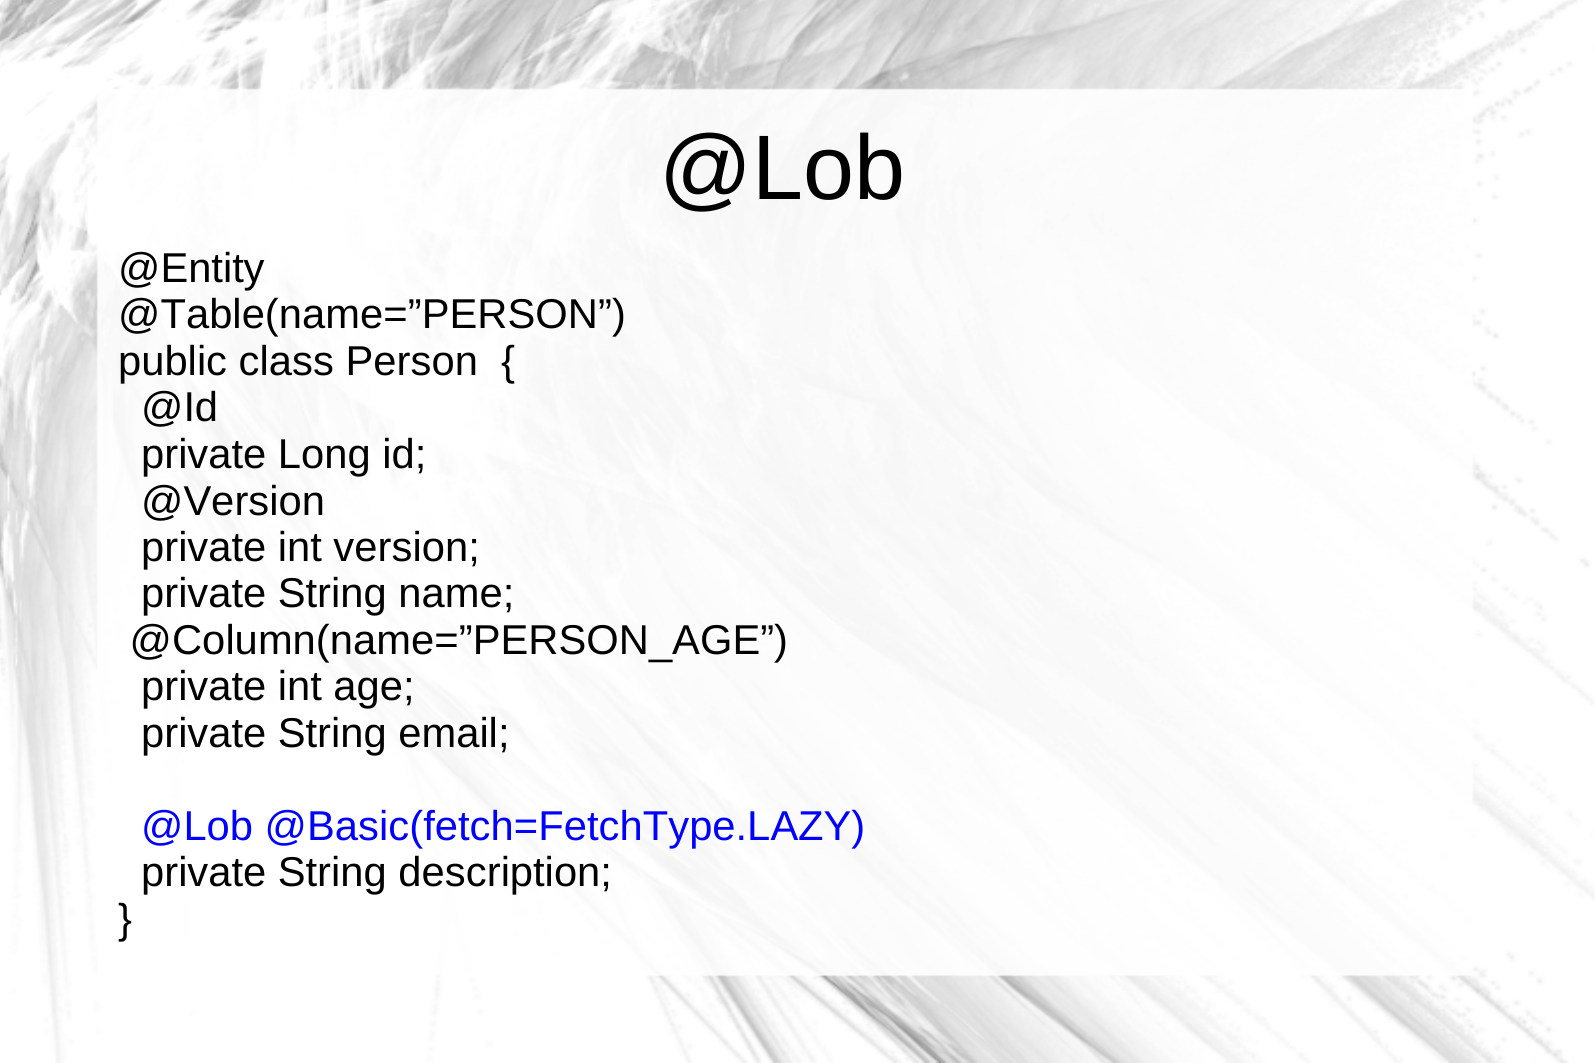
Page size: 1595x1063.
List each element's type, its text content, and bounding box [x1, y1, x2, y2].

title @Lob [113, 96, 1453, 241]
subtitle @Entity @Table(name=”PERSON”) public class Person { @Id private Long id; @Version private int version; private String name; @Column(name=”PERSON_AGE”) private int age; private String email; @Lob @Basic(fetch=FetchType.LAZY) private String description; } [118, 242, 945, 991]
picture [0, 0, 1595, 1063]
